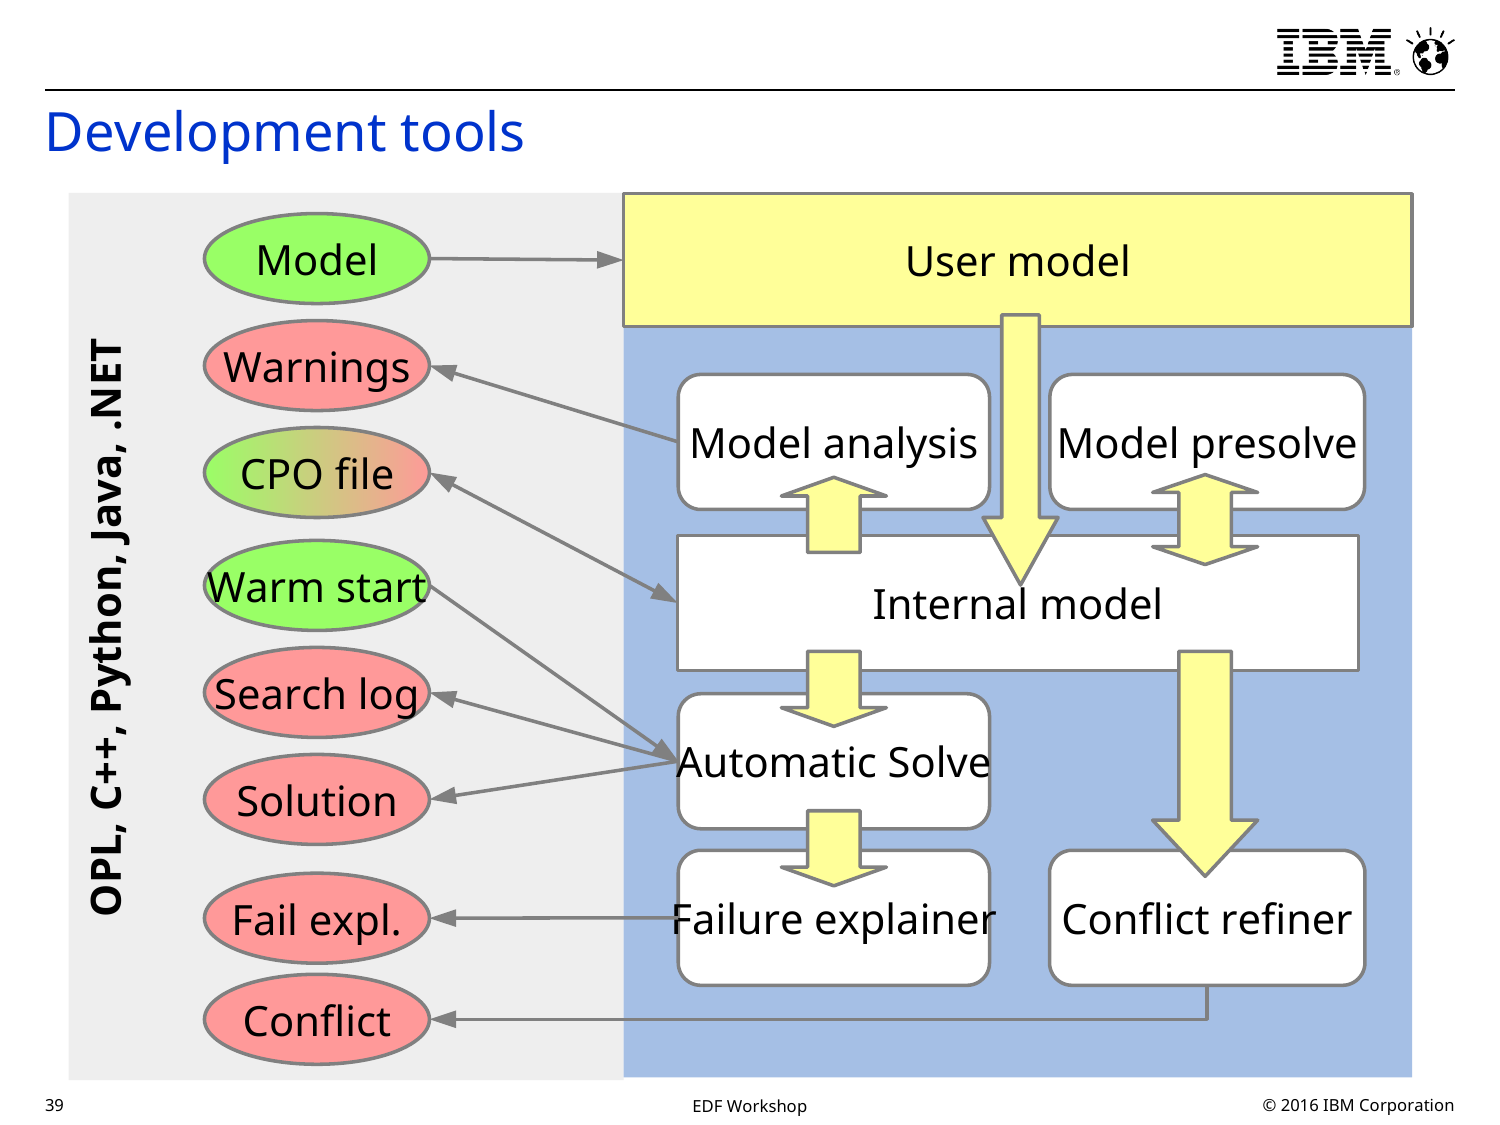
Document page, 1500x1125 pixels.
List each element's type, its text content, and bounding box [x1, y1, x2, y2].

text_box CPO file [204, 427, 430, 518]
text_box User model [623, 193, 1413, 327]
text_box Model [204, 213, 430, 304]
text_box OPL, C++, Python, Java, .NET [71, 366, 137, 932]
text_box Conflict [204, 974, 430, 1065]
text_box Failure explainer [678, 850, 990, 986]
text_box Automatic Solve [678, 693, 990, 829]
text_box [68, 203, 1413, 1081]
text_box Internal model [677, 535, 1359, 671]
text_box Search log [399, 689, 411, 706]
text_box Solution [204, 754, 430, 845]
text_box Conflict refiner [1049, 850, 1365, 986]
text_box Warnings [204, 320, 430, 411]
picture [1260, 10, 1468, 90]
text_box Model analysis [678, 374, 990, 510]
text_box Search log [204, 647, 430, 738]
text_box Model presolve [1049, 374, 1365, 510]
text_box Fail expl. [204, 873, 430, 964]
text_box Warm start [204, 540, 430, 631]
title Development tools [29, 97, 1455, 203]
